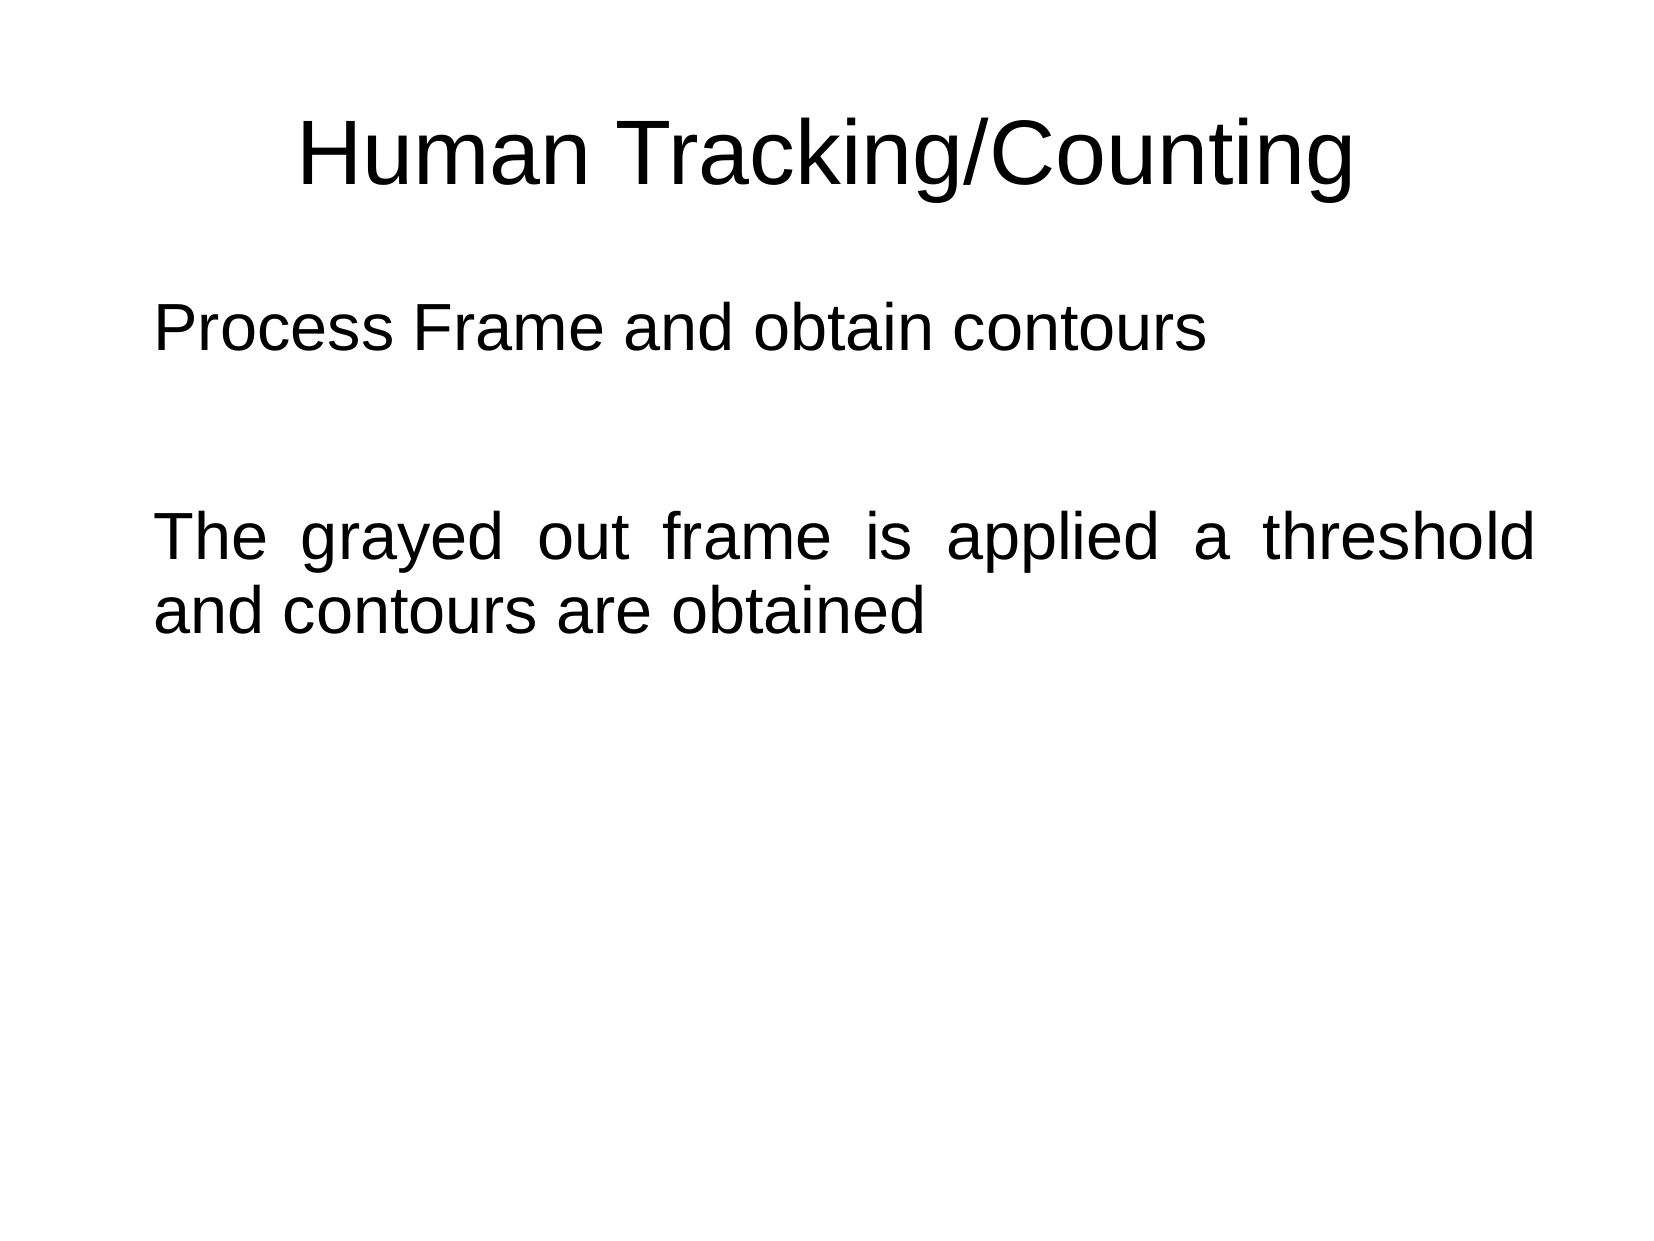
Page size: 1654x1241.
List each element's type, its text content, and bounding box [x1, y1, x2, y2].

title Human Tracking/Counting [82, 49, 1571, 257]
list Process Frame and obtain contours The grayed out frame is applied a threshold and contours are obtained [82, 290, 1538, 1010]
